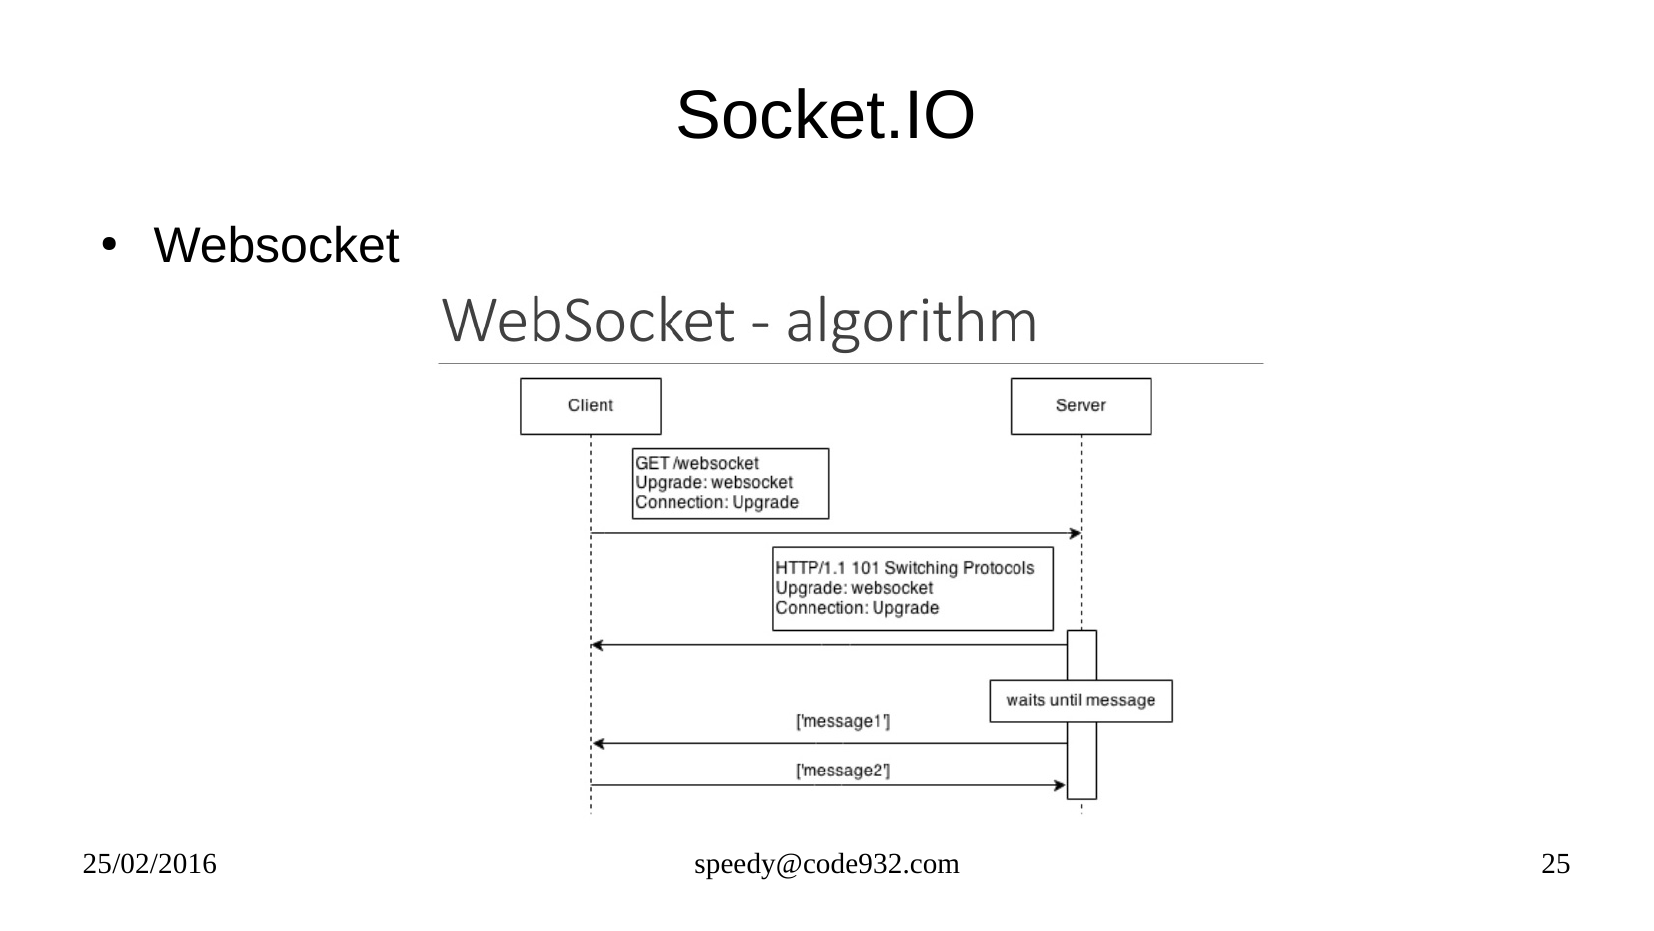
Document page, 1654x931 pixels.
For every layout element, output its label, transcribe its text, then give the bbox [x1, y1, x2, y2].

picture [400, 254, 1287, 846]
title Socket.IO [82, 37, 1571, 193]
list Websocket [82, 217, 1571, 758]
